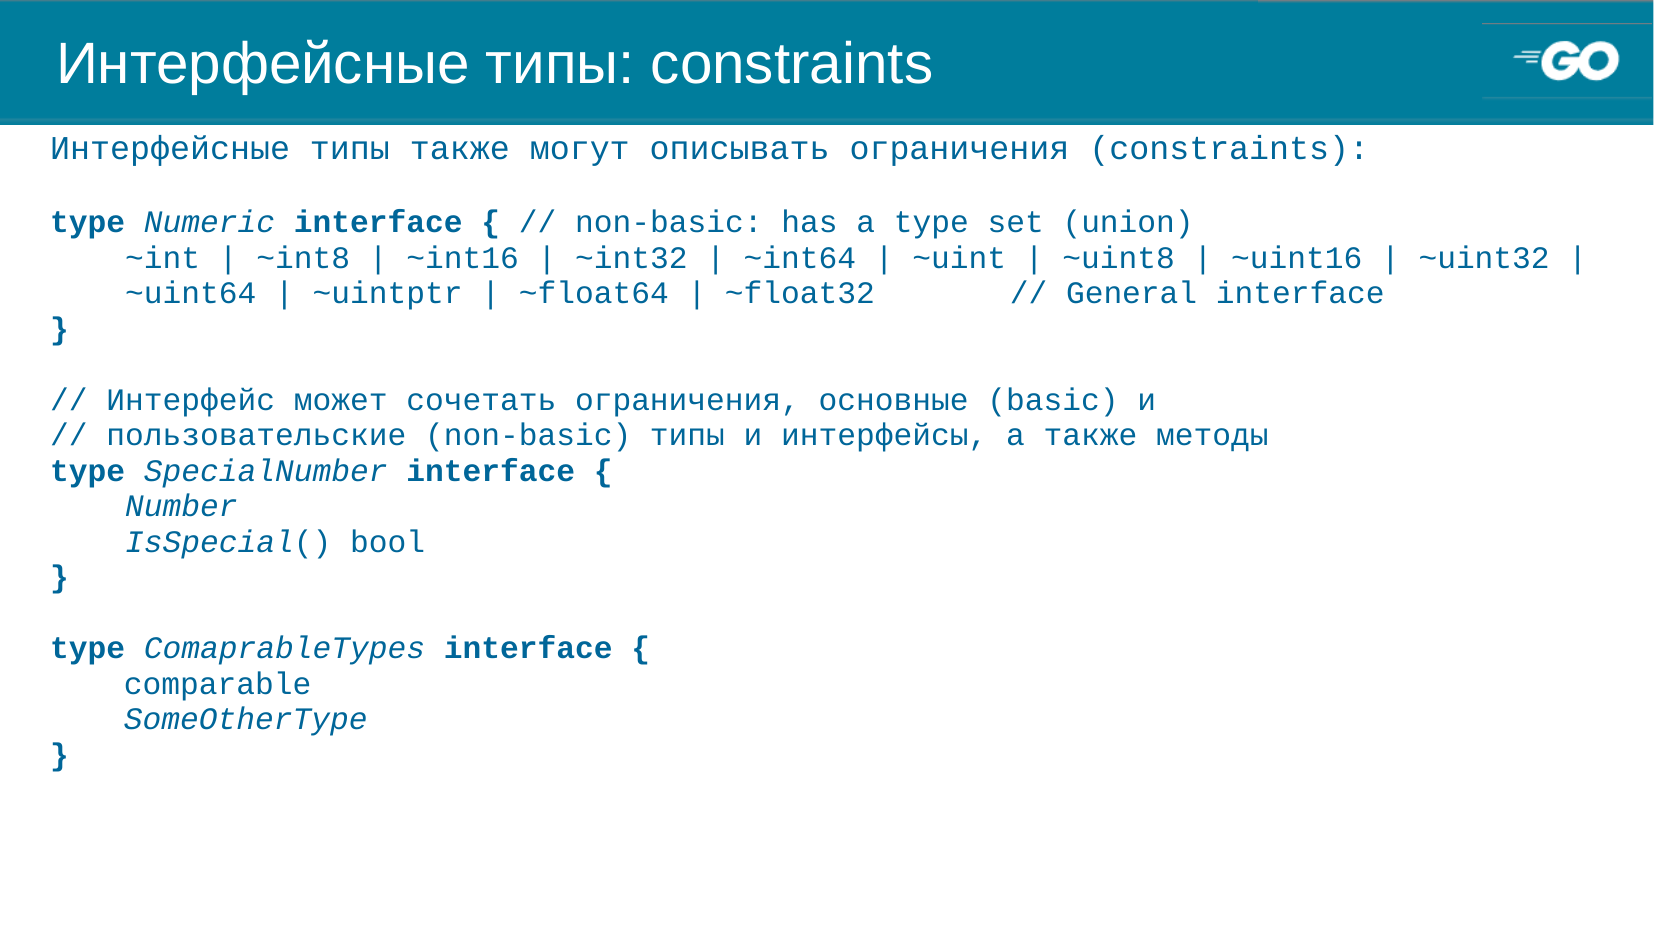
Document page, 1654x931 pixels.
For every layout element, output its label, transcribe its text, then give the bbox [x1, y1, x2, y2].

text_box Интерфейсные типы: constraints [41, 23, 1495, 104]
text_box Интерфейсные типы также могут описывать ограничения (constraints): type Numeric interface { // non-basic: has a type set (union) ~int | ~int8 | ~int16 | ~int32 | ~int64 | ~uint | ~uint8 | ~uint16 | ~uint32 | ~uint64 | ~uintptr | ~float64 | ~float32 // General interface } // Интерфейс может сочетать ограничения, основные (basic) и // пользовательские (non-basic) типы и интерфейсы, а также методы type SpecialNumber interface { Number IsSpecial() bool } type ComaprableTypes interface { comparable SomeOtherType } [35, 124, 1619, 898]
picture [1542, 41, 1619, 81]
